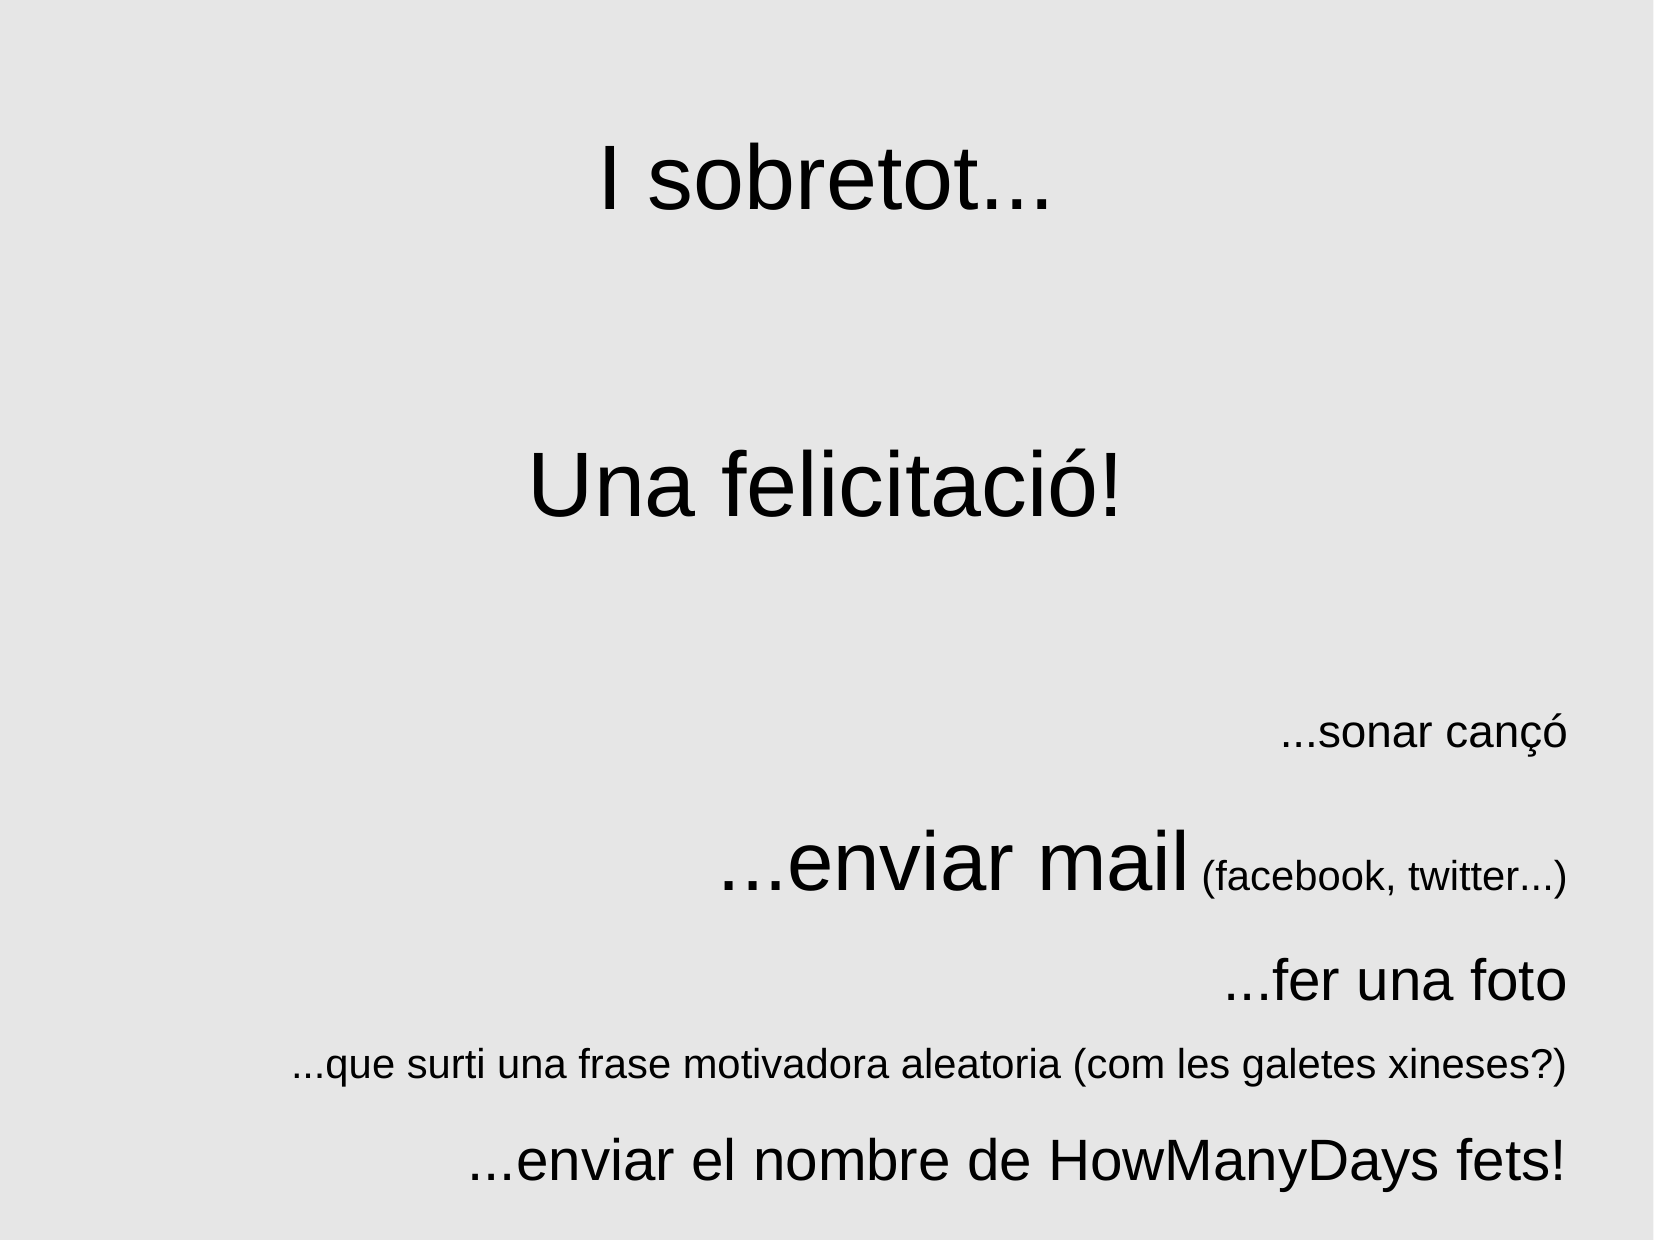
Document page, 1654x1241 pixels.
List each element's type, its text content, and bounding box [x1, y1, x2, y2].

title I sobretot... Una felicitació! [82, 121, 1571, 537]
text_box ...sonar cançó ...enviar mail (facebook, twitter...) ...fer una foto ...que surti una frase motivadora aleatoria (com les galetes xineses?) ...enviar el nombre de HowManyDays fets! [0, 667, 1583, 1241]
